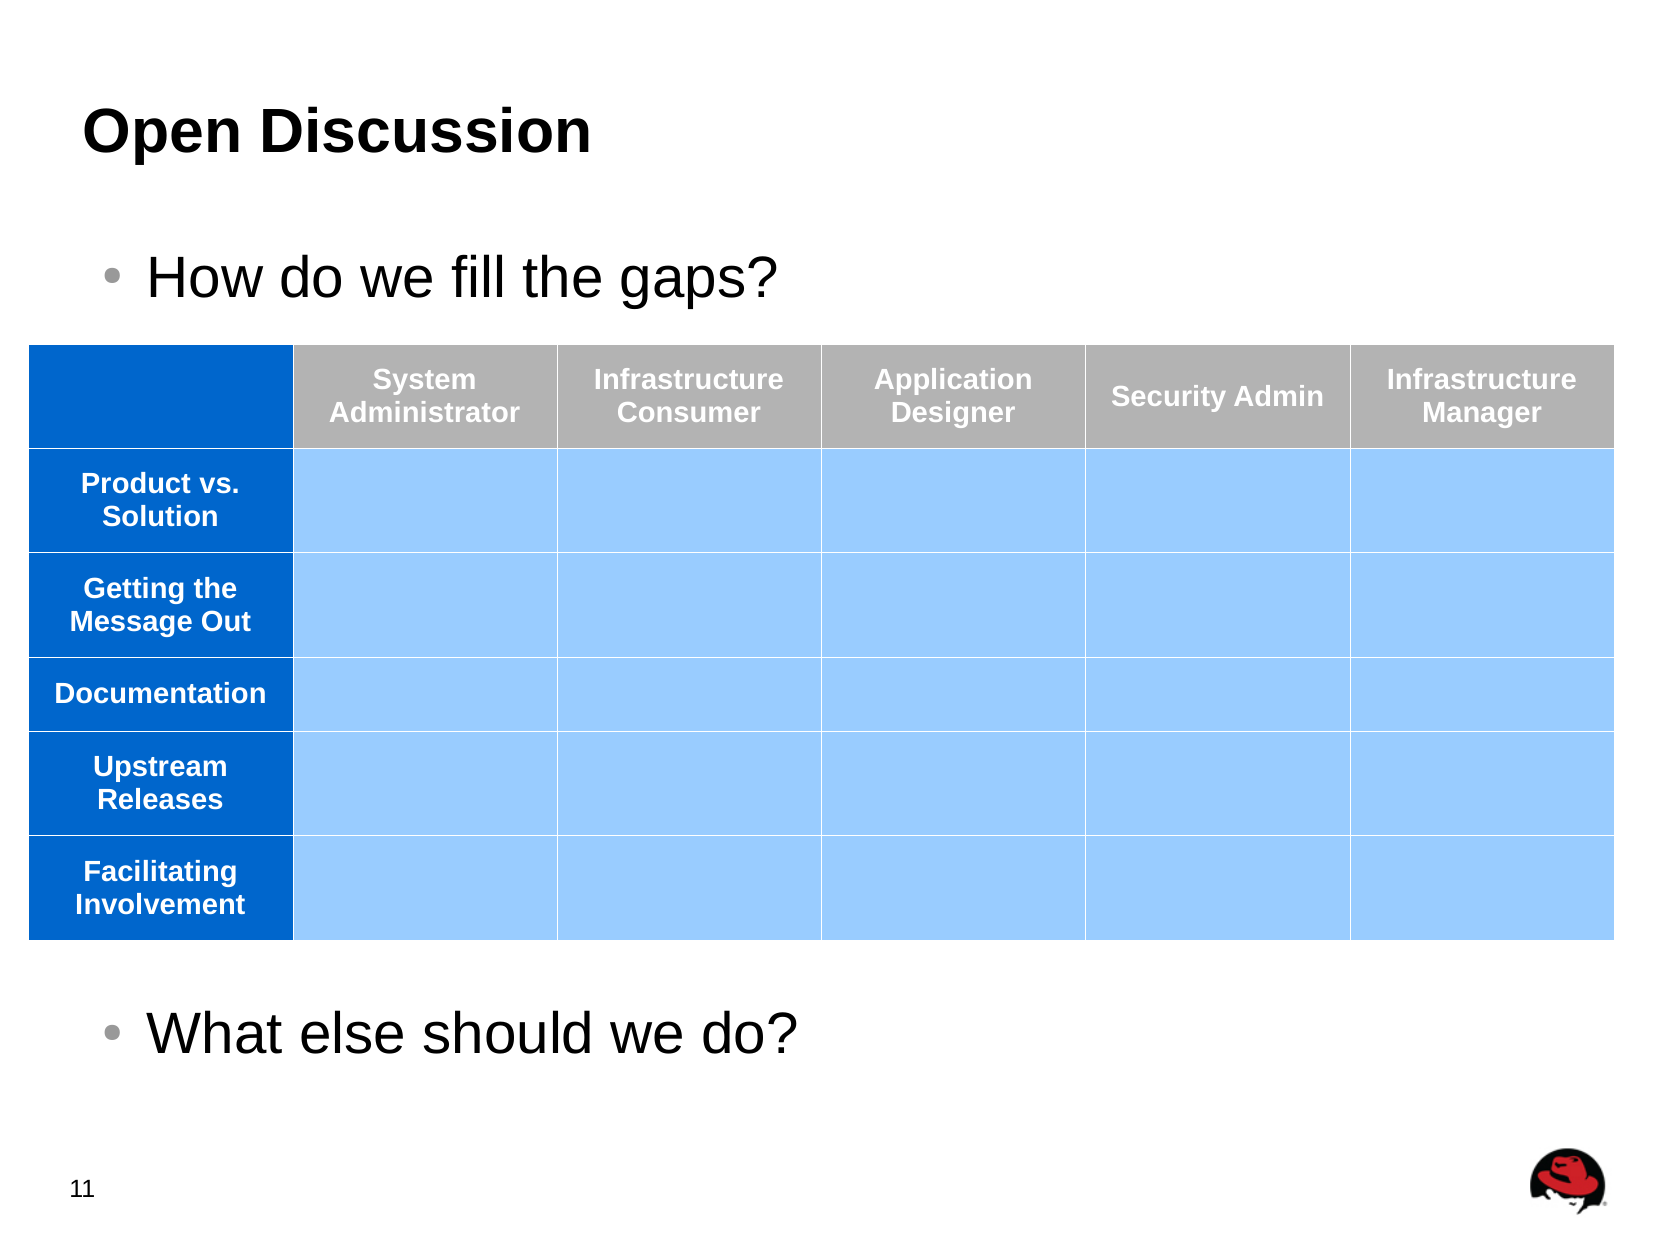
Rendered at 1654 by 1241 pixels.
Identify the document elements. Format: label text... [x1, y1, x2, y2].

table_cell [822, 449, 1085, 552]
table_header Application Designer [822, 345, 1085, 448]
table_cell Upstream Releases [29, 732, 293, 835]
table_cell [294, 553, 557, 657]
title Open Discussion [82, 37, 1571, 226]
list How do we fill the gaps? What else should we do? [86, 941, 1576, 1088]
table_header Infrastructure Consumer [558, 345, 821, 448]
table_cell [822, 732, 1085, 835]
table_cell [822, 658, 1085, 731]
picture [1529, 1146, 1613, 1224]
table_cell [1086, 732, 1350, 835]
table_cell [558, 449, 821, 552]
table_cell [1351, 553, 1614, 657]
table_cell [1351, 836, 1614, 940]
table_cell [1086, 449, 1350, 552]
table_cell [1086, 658, 1350, 731]
table_cell [1351, 658, 1614, 731]
table_cell [1351, 732, 1614, 835]
table_cell [558, 658, 821, 731]
table_cell [1086, 553, 1350, 657]
table_cell [294, 449, 557, 552]
table_header Infrastructure Manager [1351, 345, 1614, 448]
list How do we fill the gaps? What else should we do? [86, 244, 1576, 344]
table_cell [822, 553, 1085, 657]
table_cell [558, 836, 821, 940]
table_cell Facilitating Involvement [29, 836, 293, 940]
table_cell [1086, 836, 1350, 940]
table_cell [294, 836, 557, 940]
table_cell [558, 553, 821, 657]
table_cell [1351, 449, 1614, 552]
table_cell Documentation [29, 658, 293, 731]
table_header Security Admin [1086, 345, 1350, 448]
table_cell [558, 732, 821, 835]
table_cell [294, 732, 557, 835]
table_cell Product vs. Solution [29, 449, 293, 552]
table_header System Administrator [294, 345, 557, 448]
table_cell [294, 658, 557, 731]
table_header [29, 345, 293, 448]
table_cell Getting the Message Out [29, 553, 293, 657]
table_cell [822, 836, 1085, 940]
